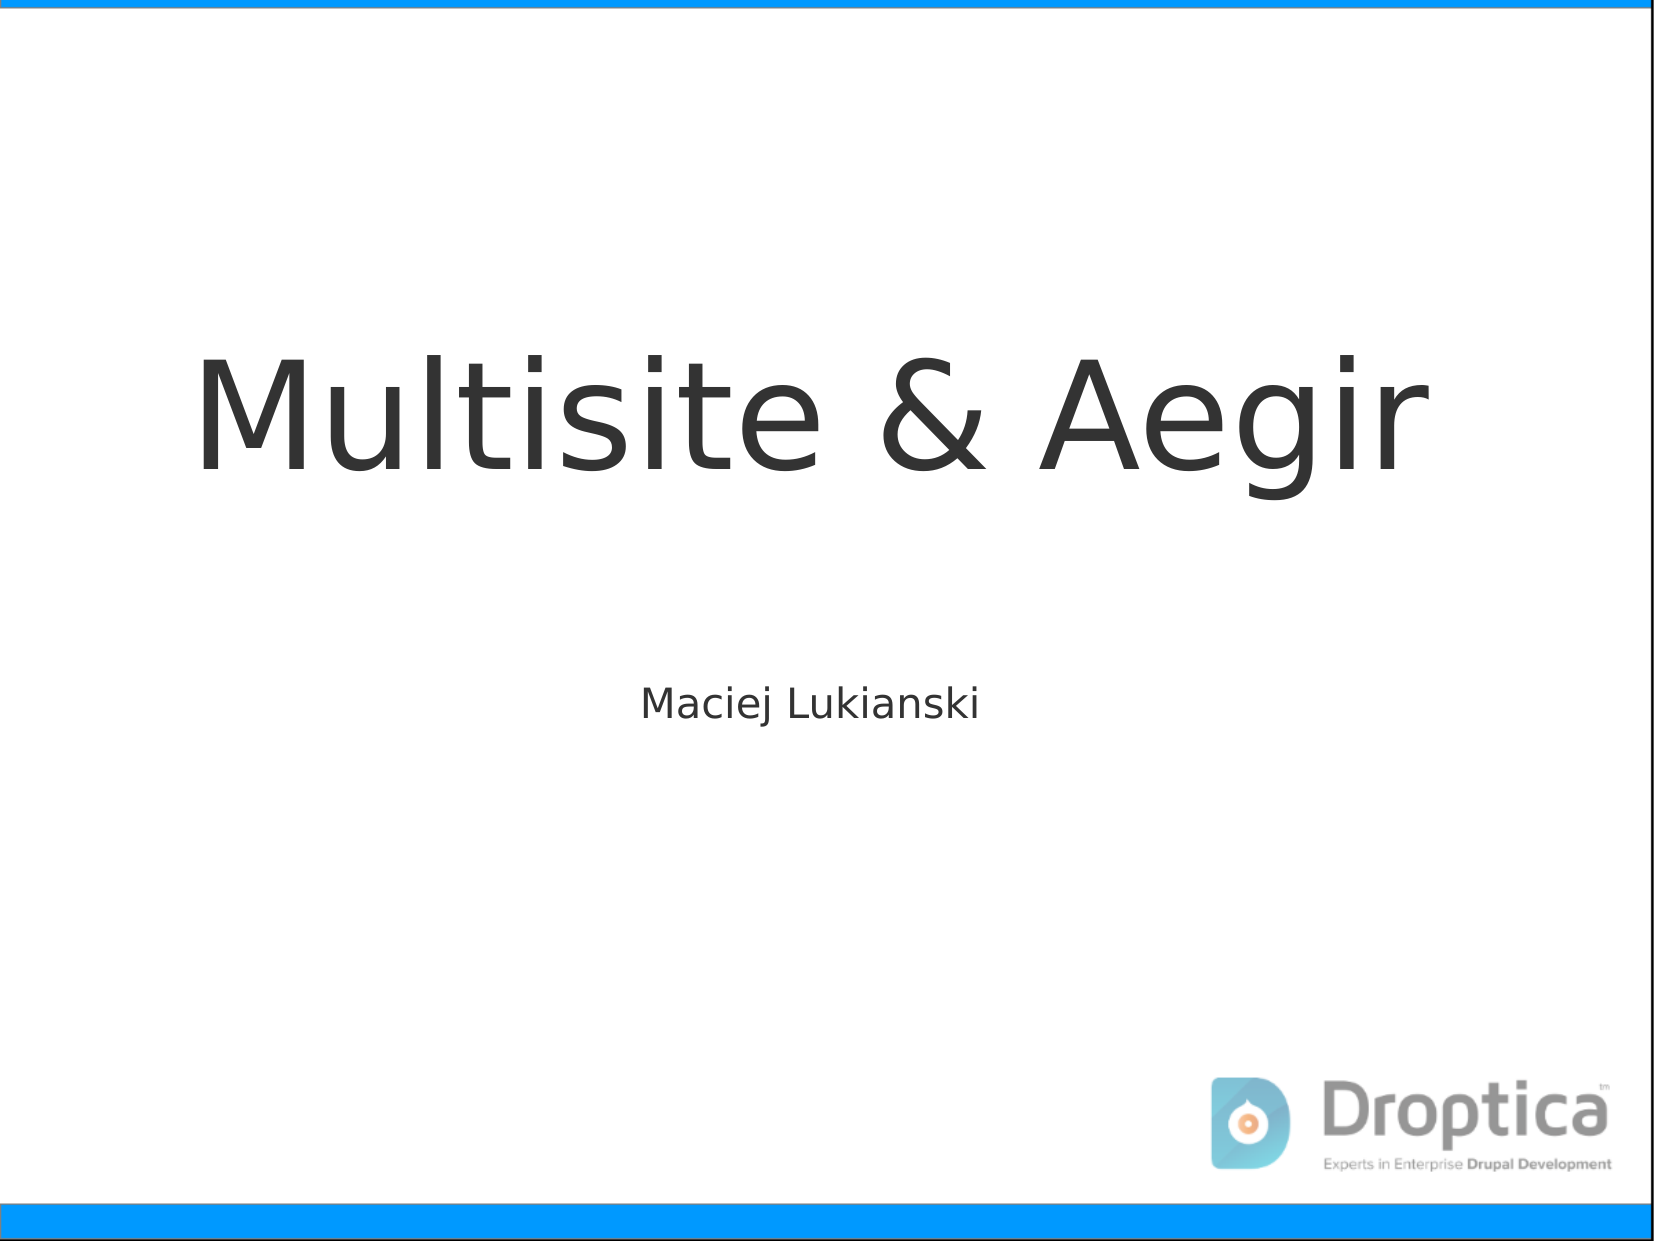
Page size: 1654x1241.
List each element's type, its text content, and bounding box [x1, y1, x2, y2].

subtitle Multisite & Aegir Maciej Lukianski [82, 225, 1538, 945]
picture [0, 0, 1654, 1241]
